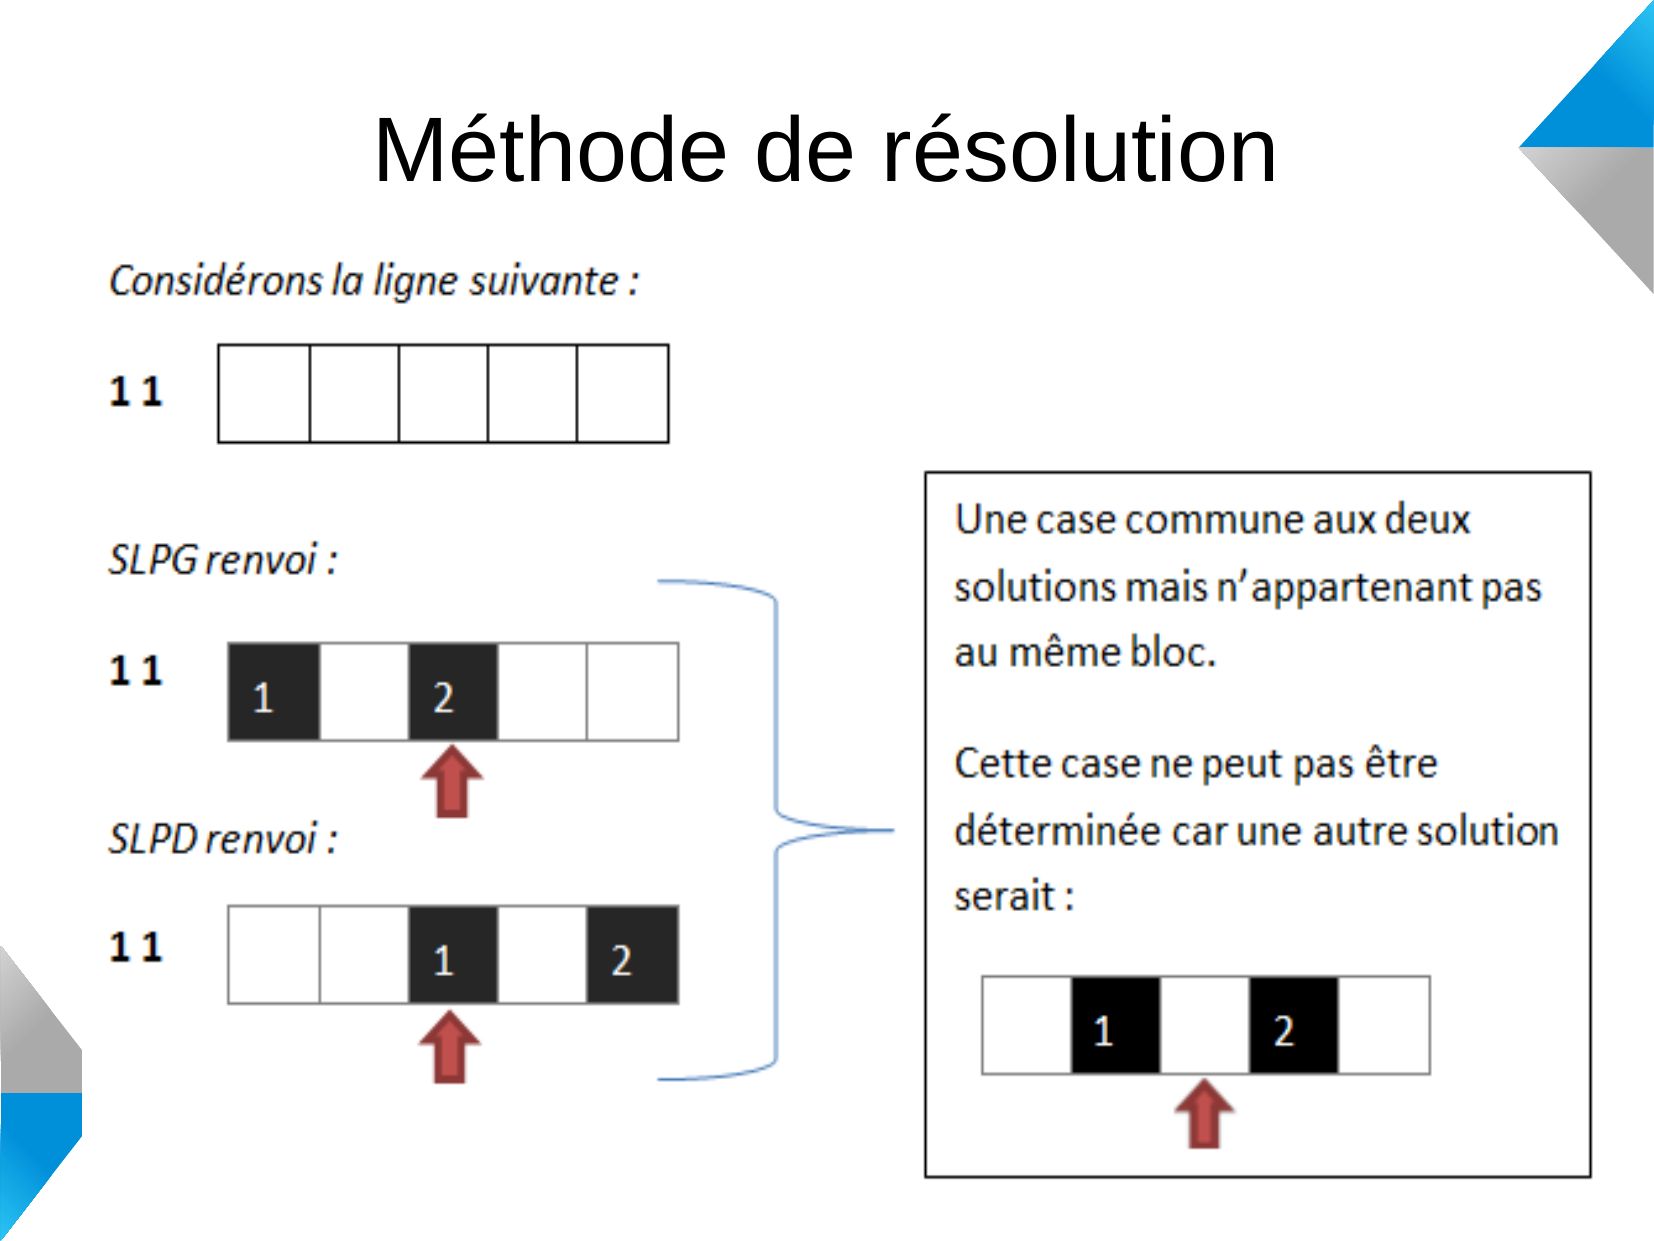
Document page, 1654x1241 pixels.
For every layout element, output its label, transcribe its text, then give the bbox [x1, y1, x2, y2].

title Méthode de résolution [82, 49, 1571, 236]
picture [82, 236, 1595, 1182]
